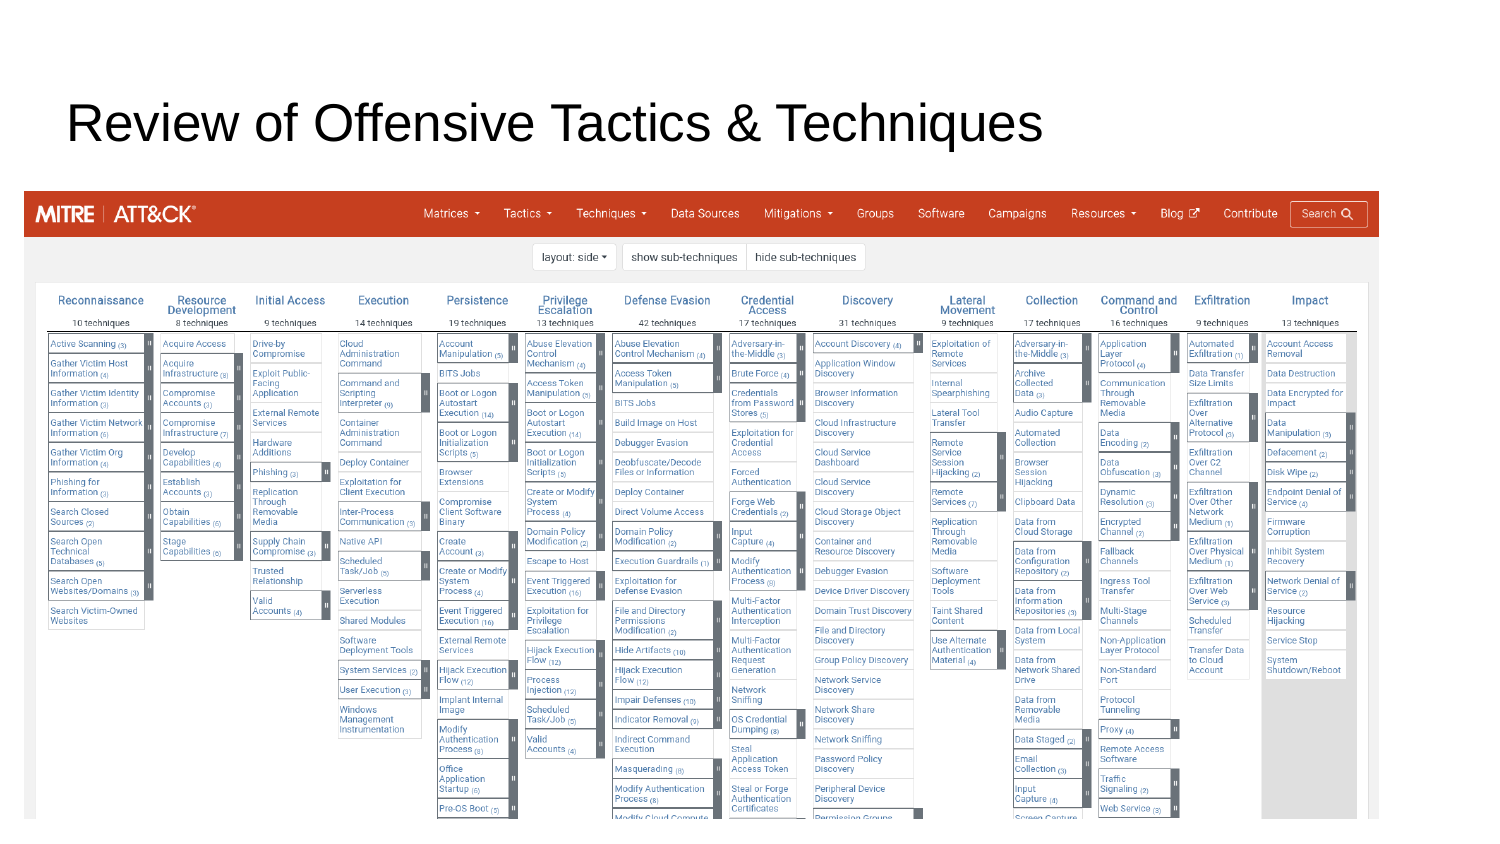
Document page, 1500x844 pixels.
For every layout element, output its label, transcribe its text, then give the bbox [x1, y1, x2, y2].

title Review of Offensive Tactics & Techniques [51, 72, 1449, 167]
picture [24, 191, 1379, 819]
